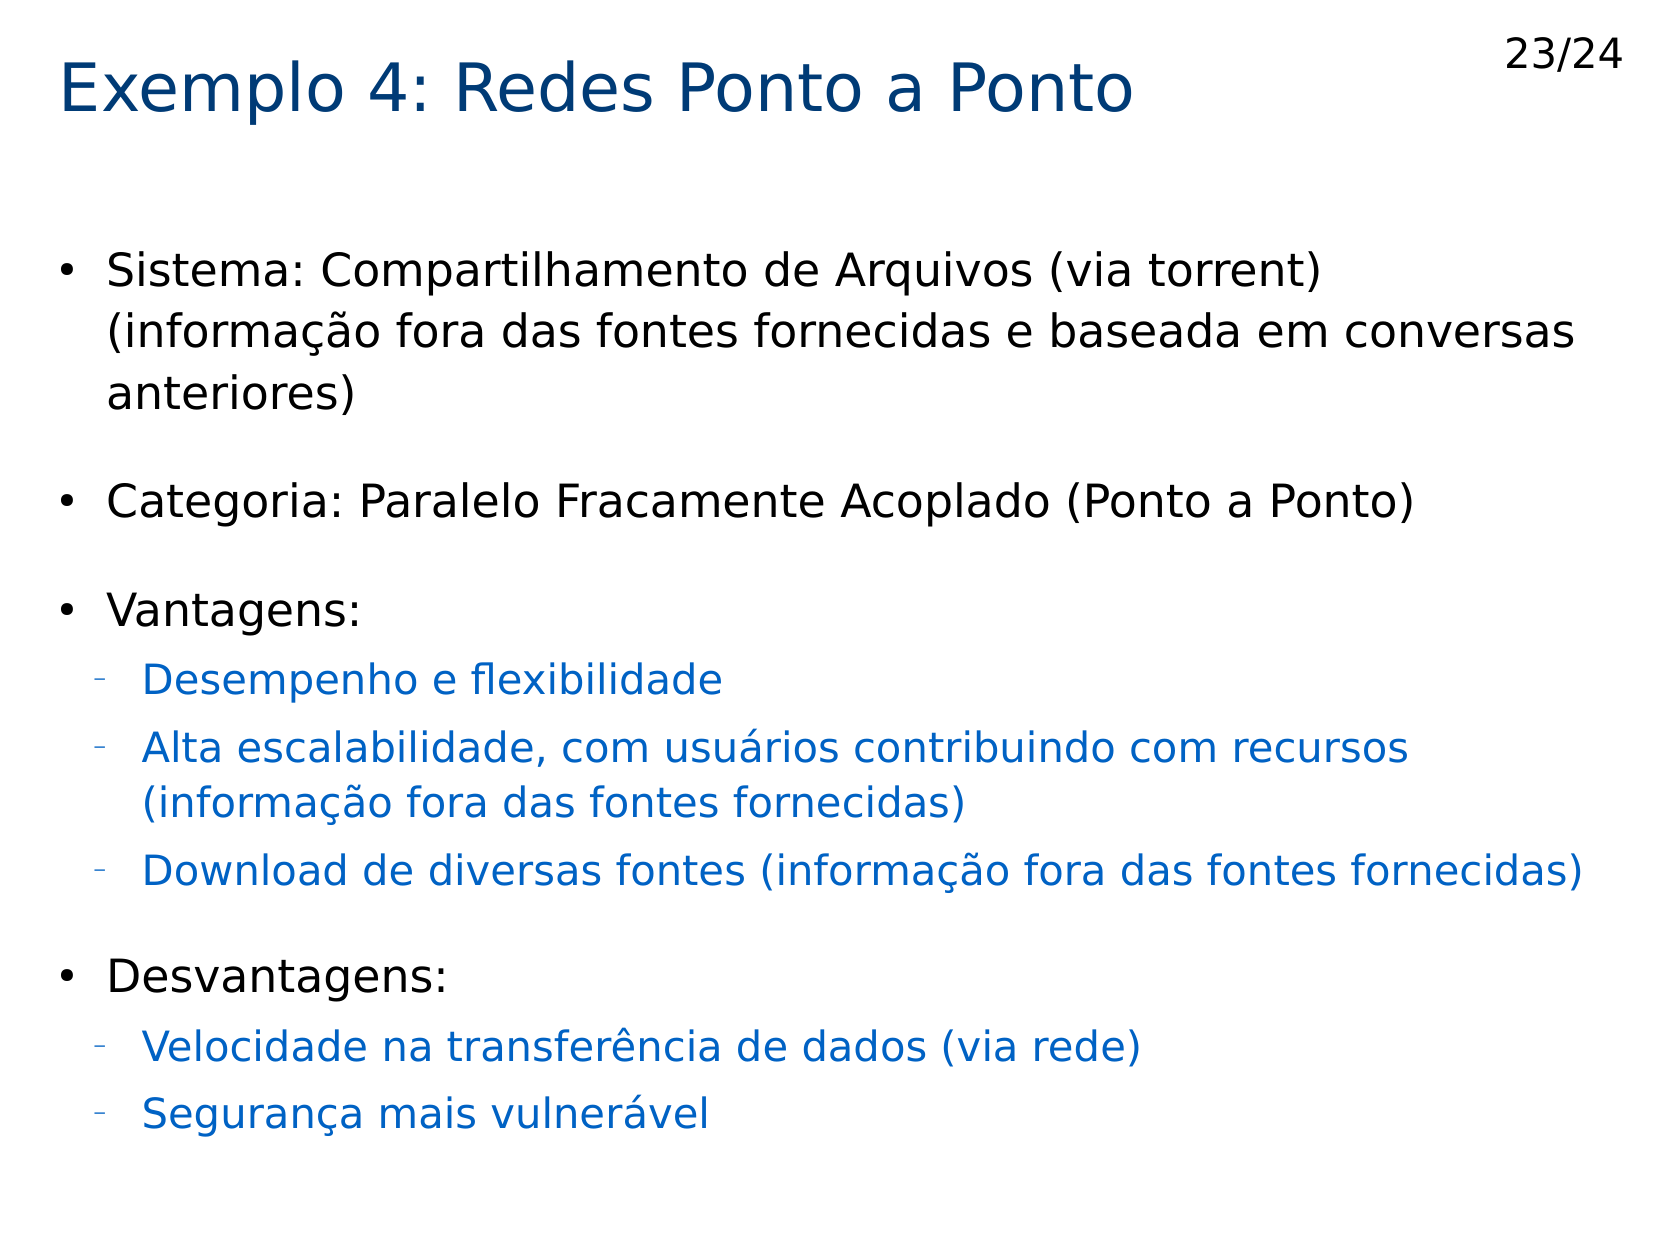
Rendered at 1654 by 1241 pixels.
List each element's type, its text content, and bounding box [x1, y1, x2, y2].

list Sistema: Compartilhamento de Arquivos (via torrent) (informação fora das fontes fornecidas e baseada em conversas anteriores) Categoria: Paralelo Fracamente Acoplado (Ponto a Ponto) Vantagens: Desempenho e flexibilidade Alta escalabilidade, com usuários contribuindo com recursos (informação fora das fontes fornecidas) Download de diversas fontes (informação fora das fontes fornecidas) Desvantagens: Velocidade na transferência de dados (via rede) Segurança mais vulnerável [59, 236, 1595, 1211]
title Exemplo 4: Redes Ponto a Ponto [59, 29, 1506, 148]
